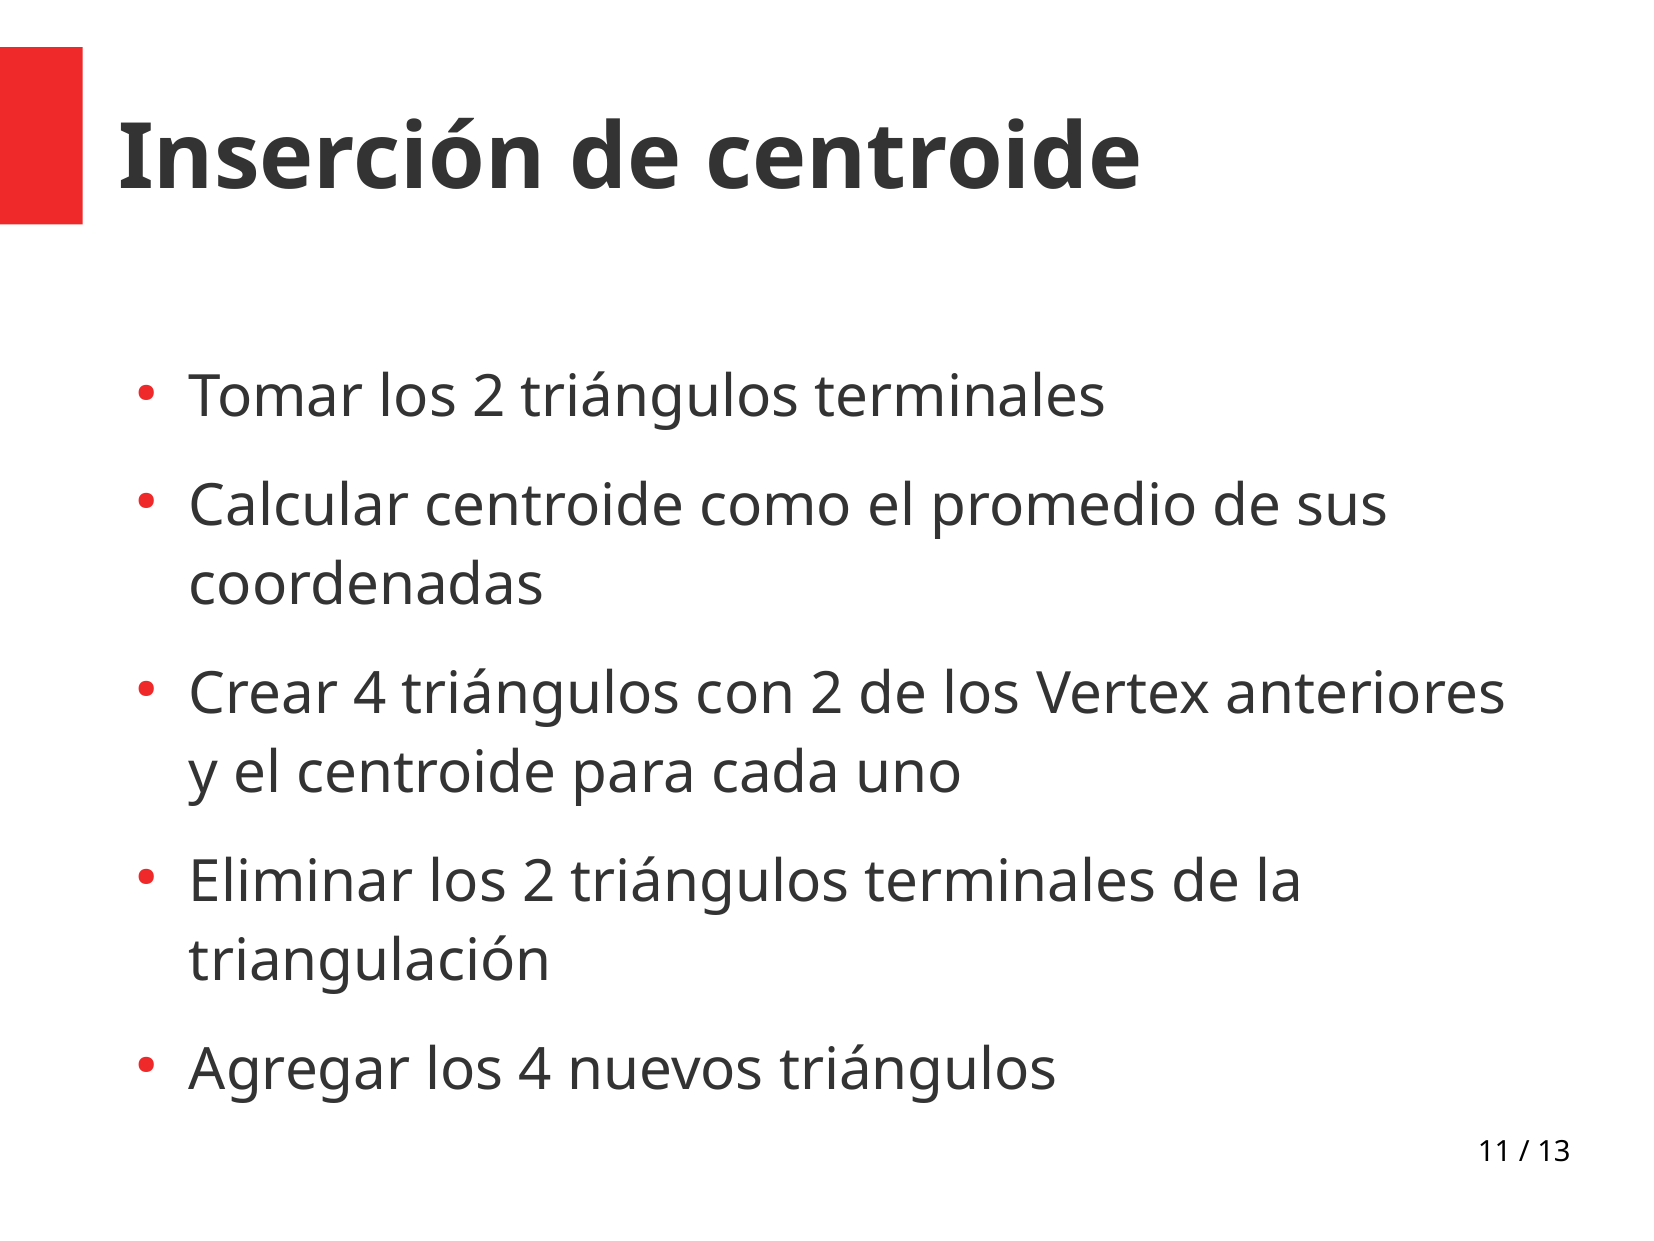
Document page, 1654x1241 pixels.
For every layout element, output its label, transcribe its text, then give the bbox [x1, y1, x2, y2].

title Inserción de centroide [118, 49, 1571, 257]
list Tomar los 2 triángulos terminales Calcular centroide como el promedio de sus coordenadas Crear 4 triángulos con 2 de los Vertex anteriores y el centroide para cada uno Eliminar los 2 triángulos terminales de la triangulación Agregar los 4 nuevos triángulos [118, 354, 1536, 1074]
